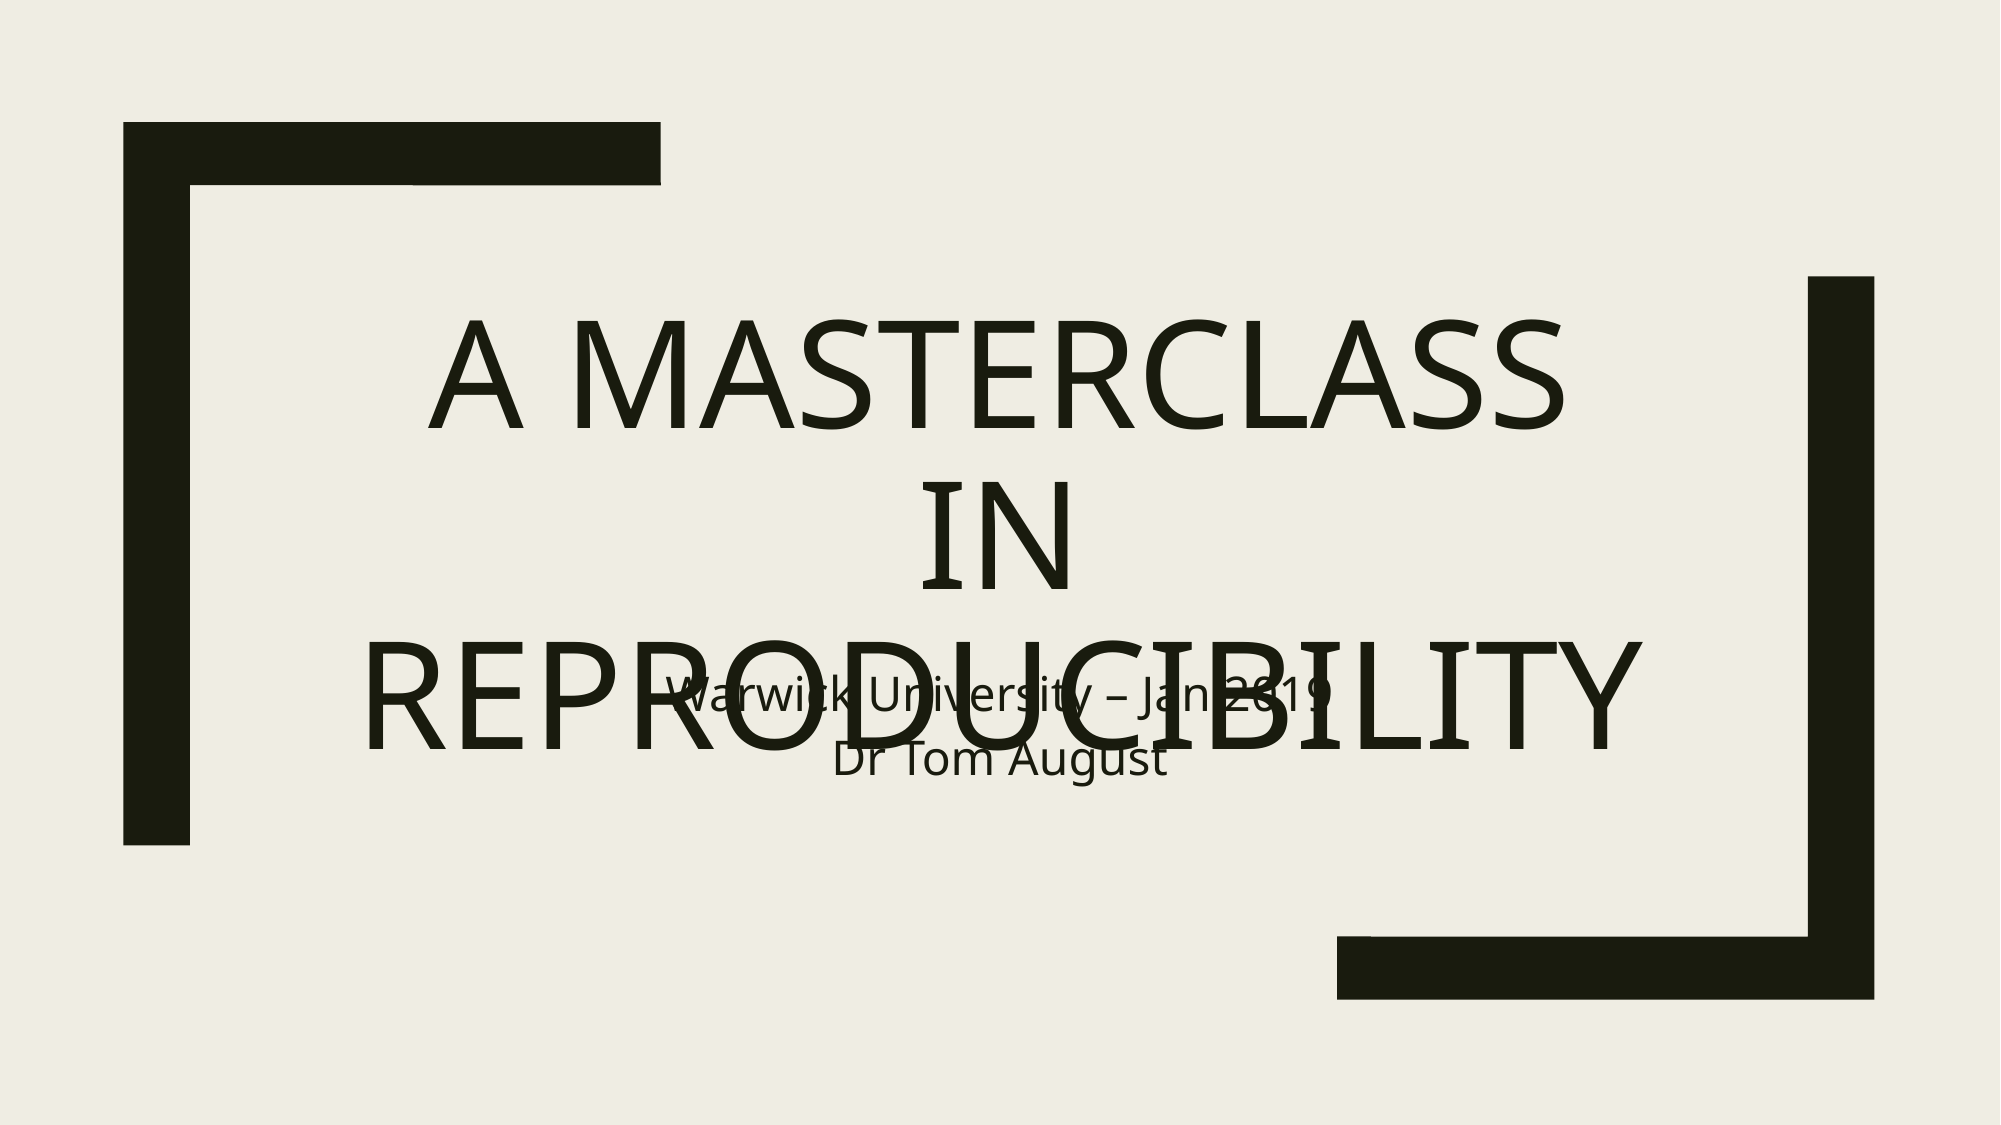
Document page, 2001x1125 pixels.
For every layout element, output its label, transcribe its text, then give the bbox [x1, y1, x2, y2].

subtitle Warwick University – Jan 2019 Dr Tom August [439, 649, 1561, 828]
title A Masterclass in Reproducibility [314, 293, 1686, 638]
